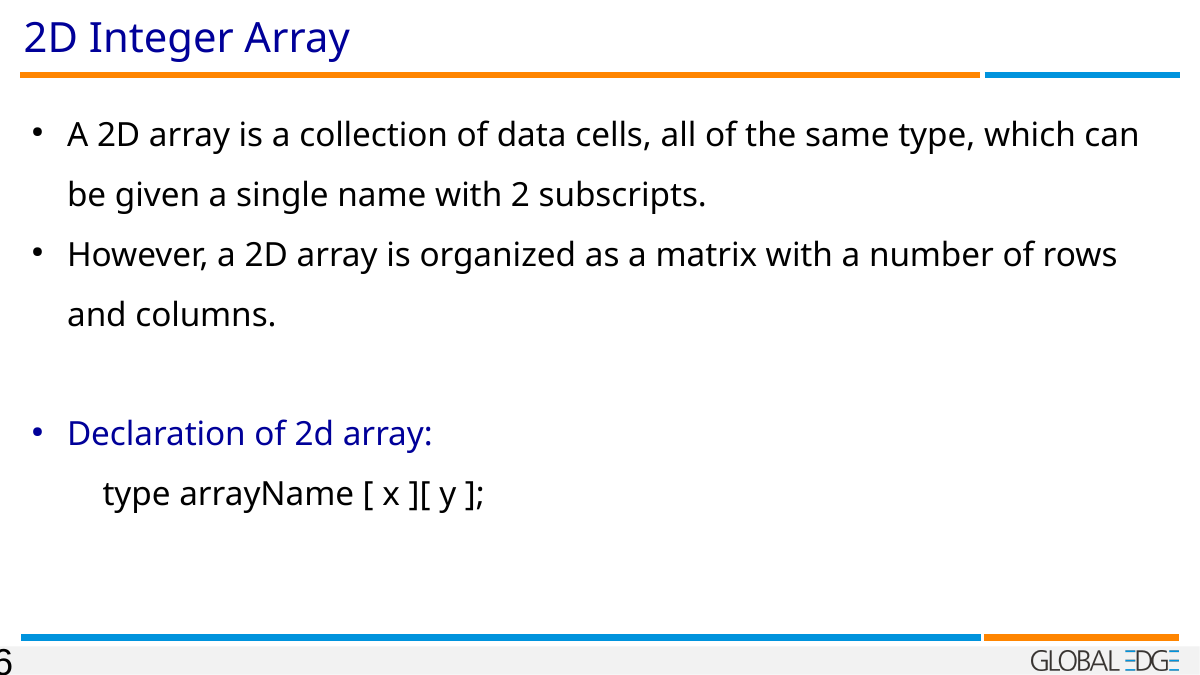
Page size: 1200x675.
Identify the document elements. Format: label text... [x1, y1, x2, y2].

picture [1031, 650, 1179, 671]
text_box 2D Integer Array [12, 9, 1088, 63]
text_box A 2D array is a collection of data cells, all of the same type, which can be given a single name with 2 subscripts. However, a 2D array is organized as a matrix with a number of rows and columns. Declaration of 2d array: type arrayName [ x ][ y ]; [20, 87, 1179, 628]
